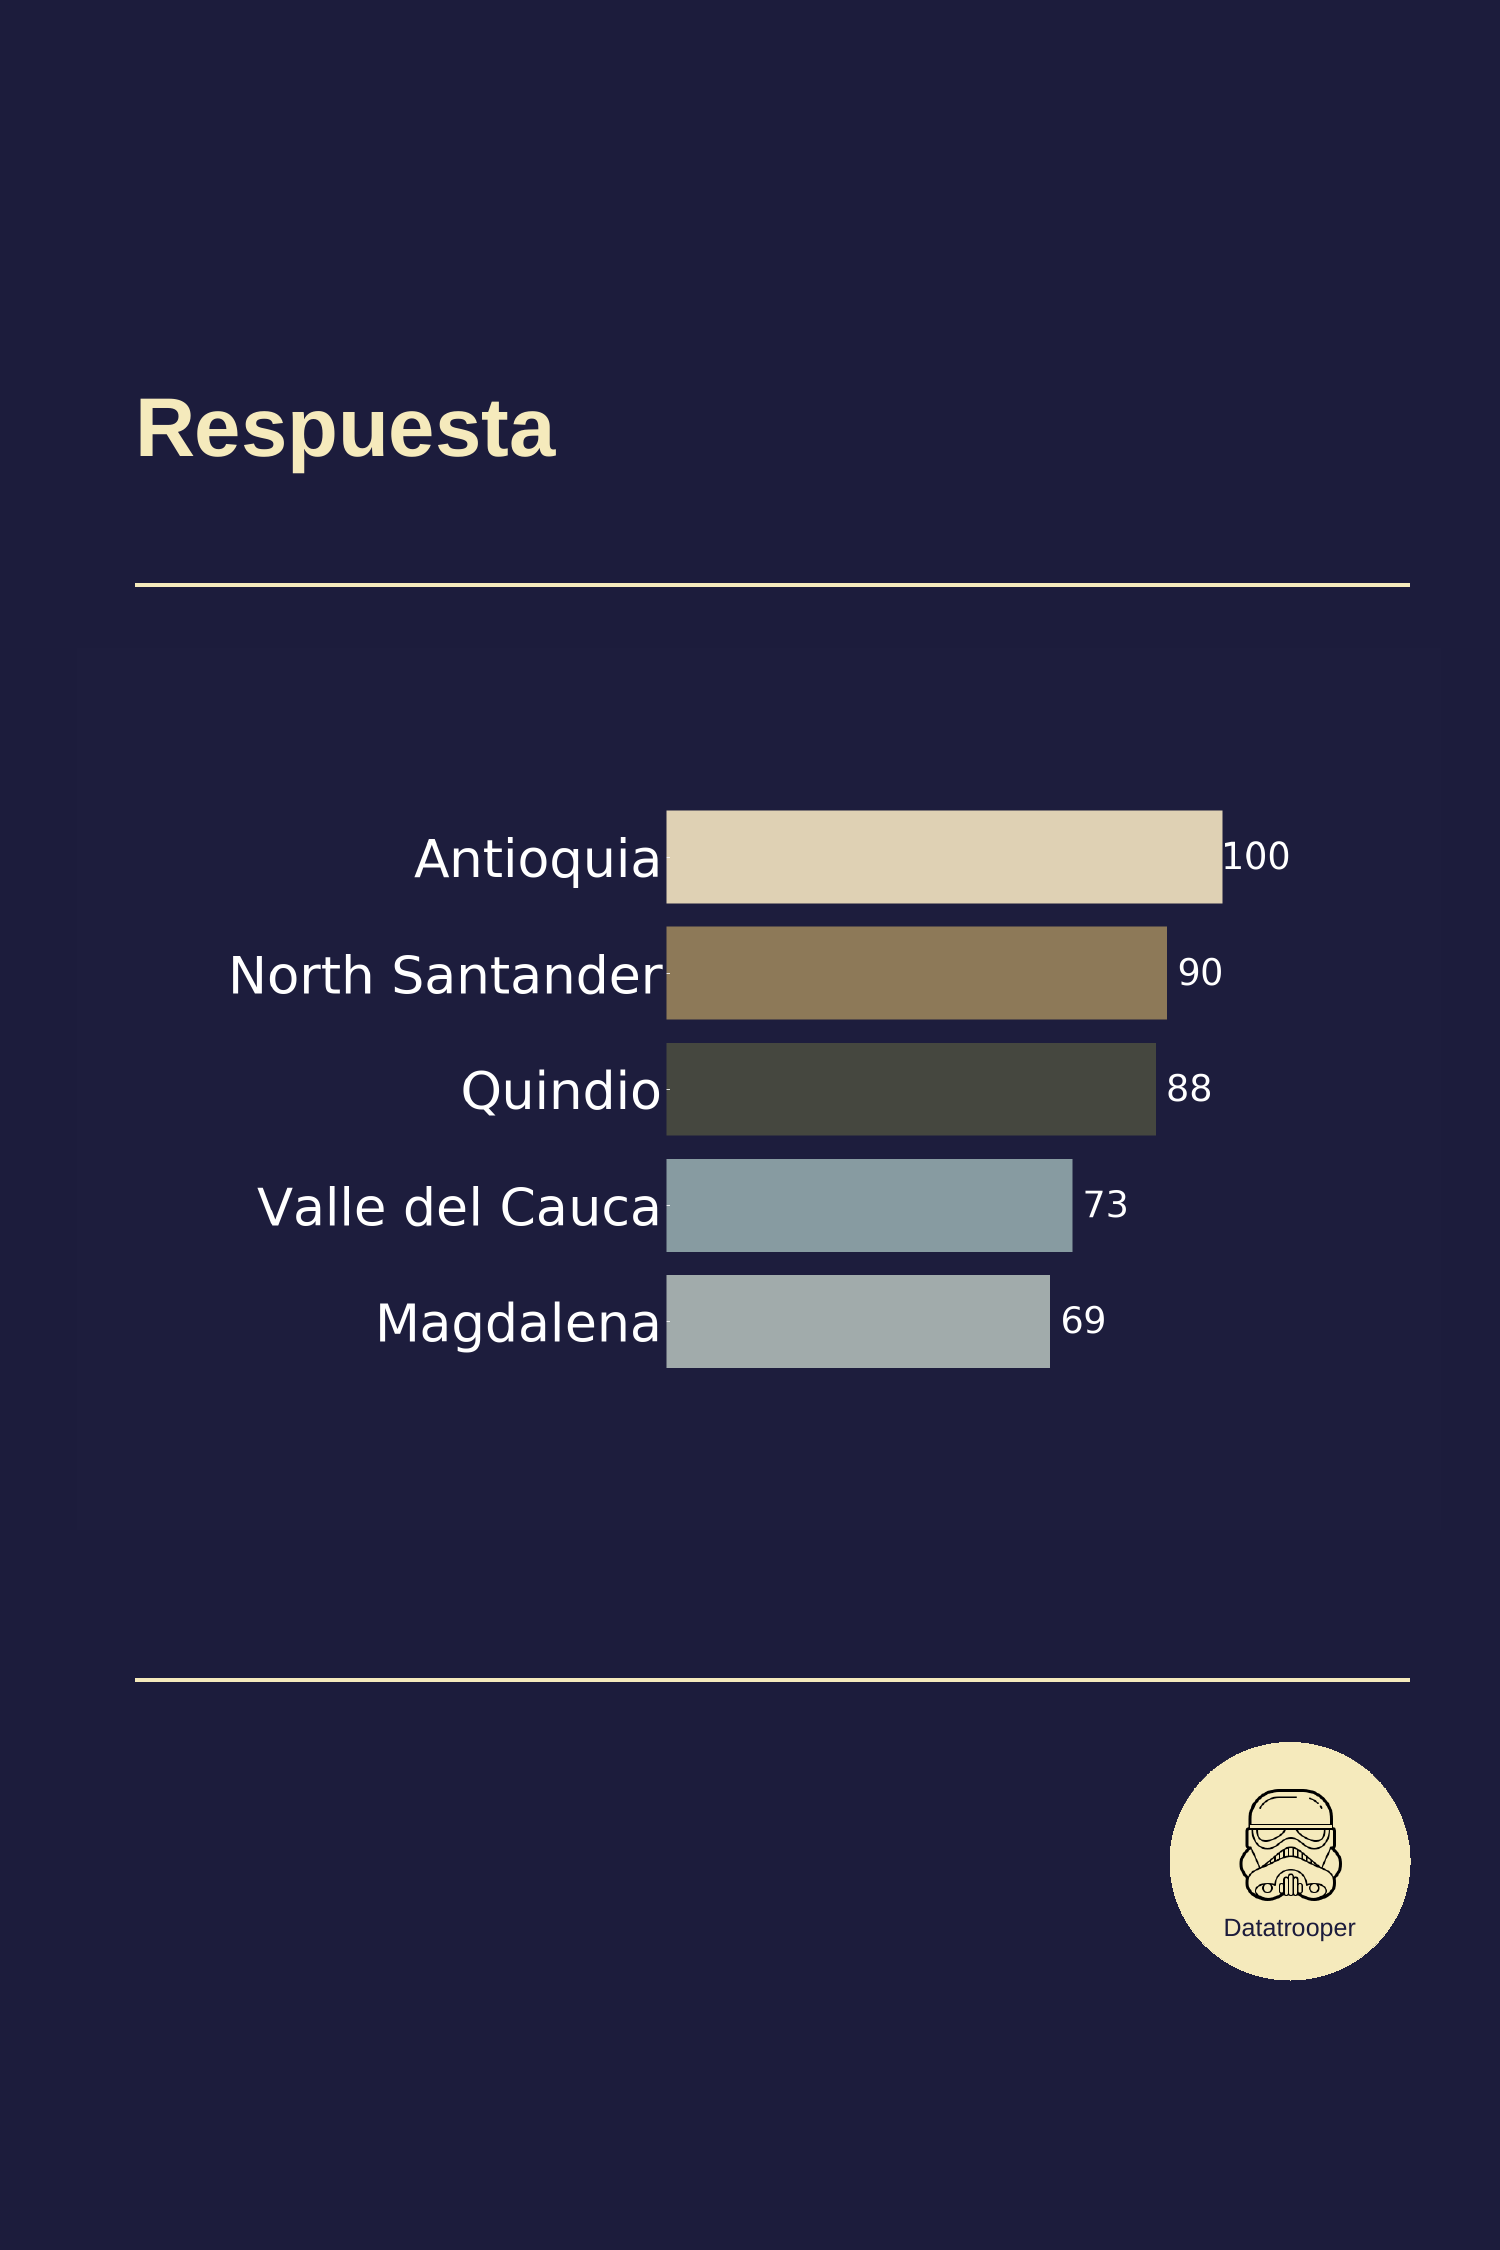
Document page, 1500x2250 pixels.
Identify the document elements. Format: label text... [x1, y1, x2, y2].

picture [77, 648, 1441, 1531]
picture [1215, 1769, 1366, 1904]
text_box Datatrooper [1215, 1904, 1366, 1950]
title Respuesta [135, 284, 1306, 571]
text_box [1170, 1742, 1411, 1981]
